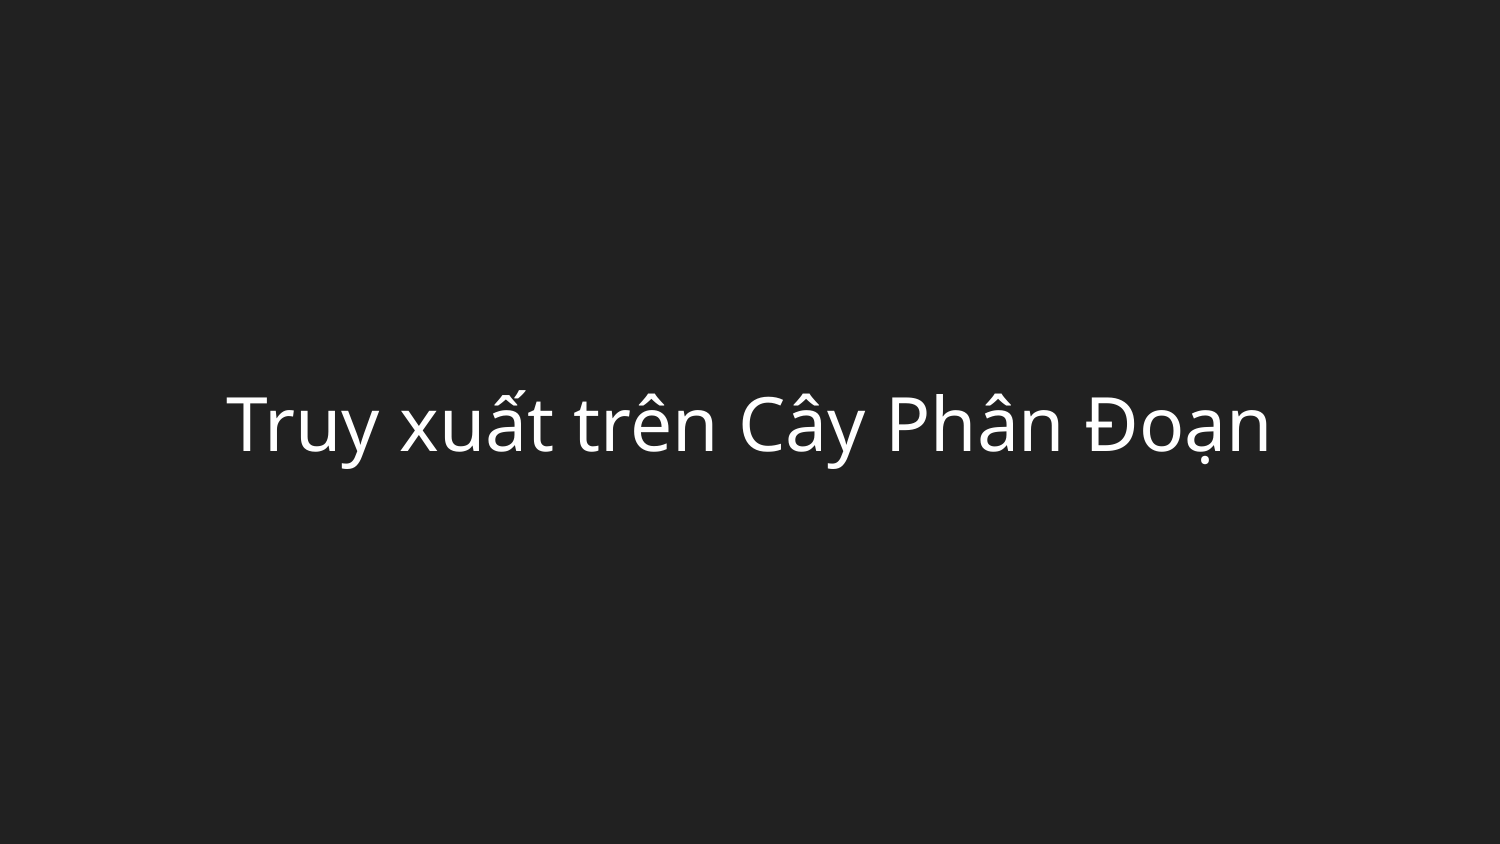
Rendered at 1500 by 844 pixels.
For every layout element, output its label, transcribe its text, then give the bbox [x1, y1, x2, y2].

title Truy xuất trên Cây Phân Đoạn [51, 352, 1449, 491]
